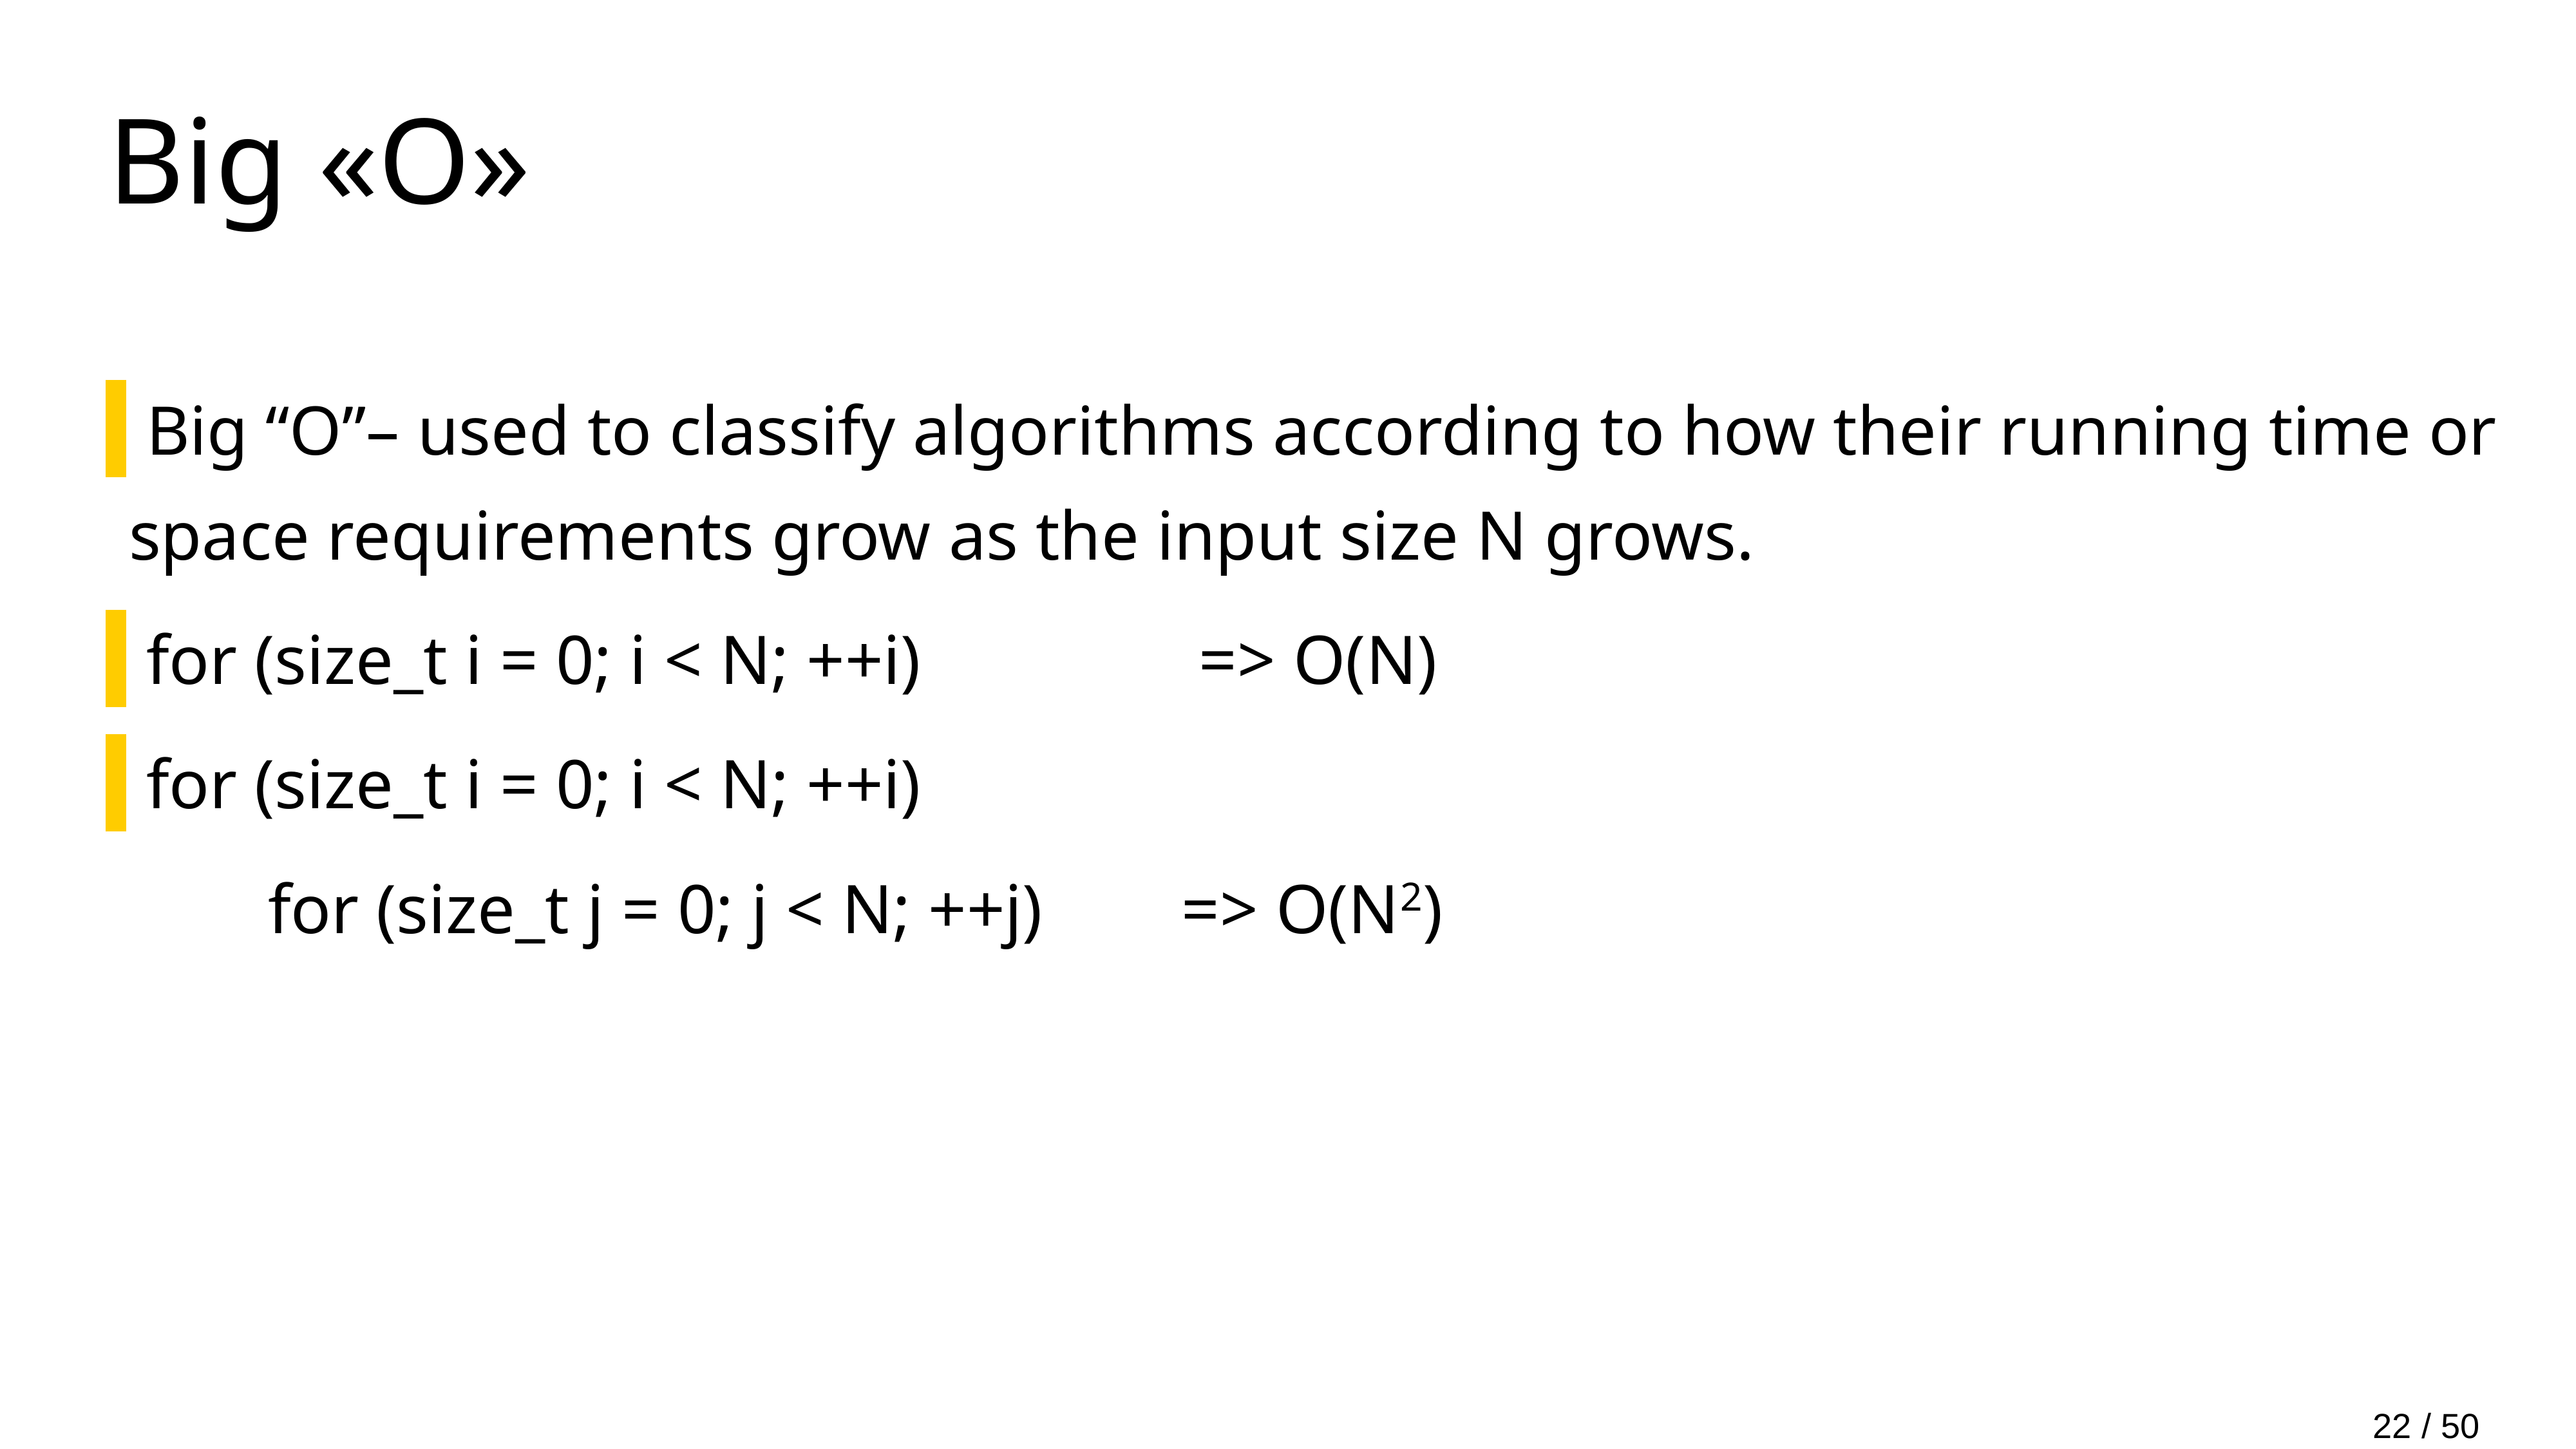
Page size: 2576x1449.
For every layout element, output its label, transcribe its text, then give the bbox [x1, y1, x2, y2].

text_box Big “О”– used to classify algorithms according to how their running time or space requirements grow as the input size N grows. for (size_t i = 0; i < N; ++i) => O(N) for (size_t i = 0; i < N; ++i) for (size_t j = 0; j < N; ++j) => O(N2) [96, 364, 2512, 1419]
title Big «О» [108, 80, 2468, 242]
text_box <number> / 50 [2363, 1402, 2576, 1449]
